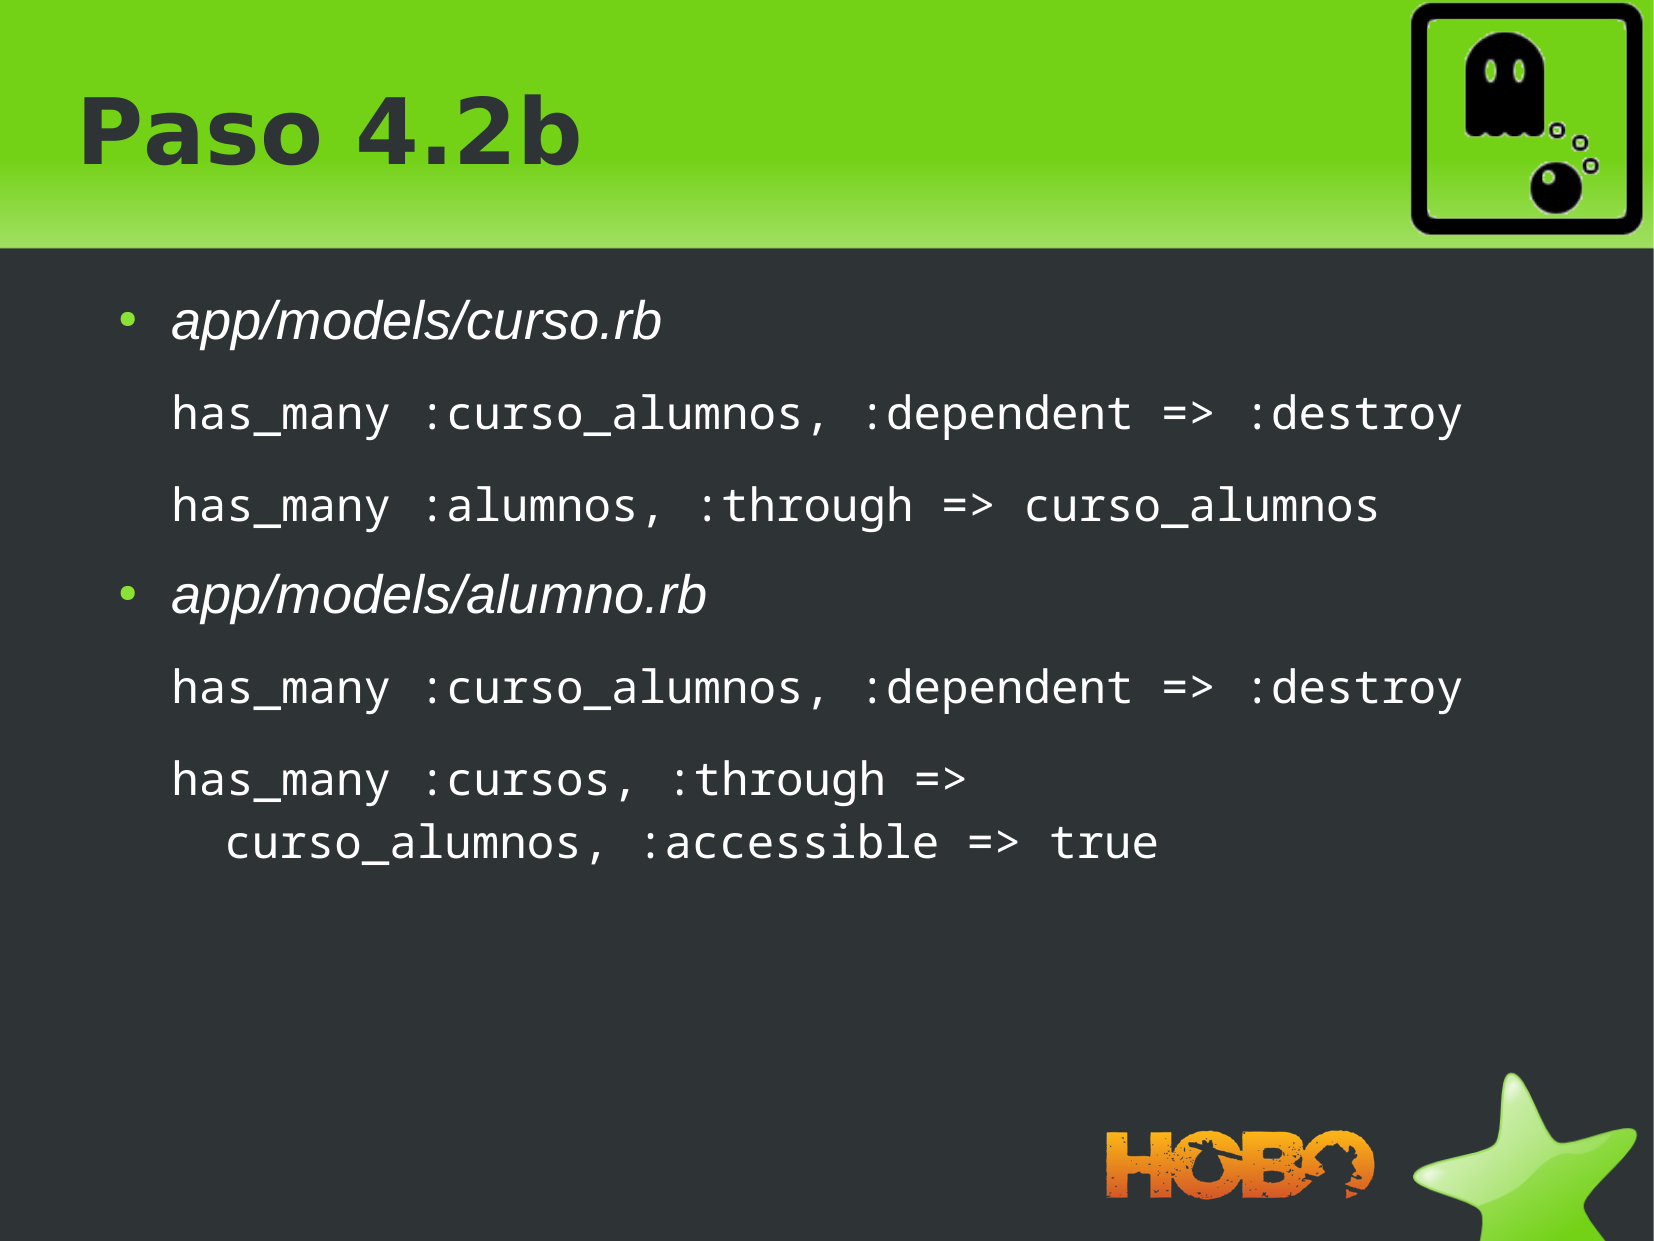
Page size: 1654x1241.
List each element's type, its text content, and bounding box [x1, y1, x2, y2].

picture [0, 0, 1654, 1241]
list app/models/curso.rb has_many :curso_alumnos, :dependent => :destroy has_many :alumnos, :through => curso_alumnos app/models/alumno.rb has_many :curso_alumnos, :dependent => :destroy has_many :cursos, :through => curso_alumnos, :accessible => true [82, 290, 1571, 1094]
title Paso 4.2b [76, 36, 1565, 229]
